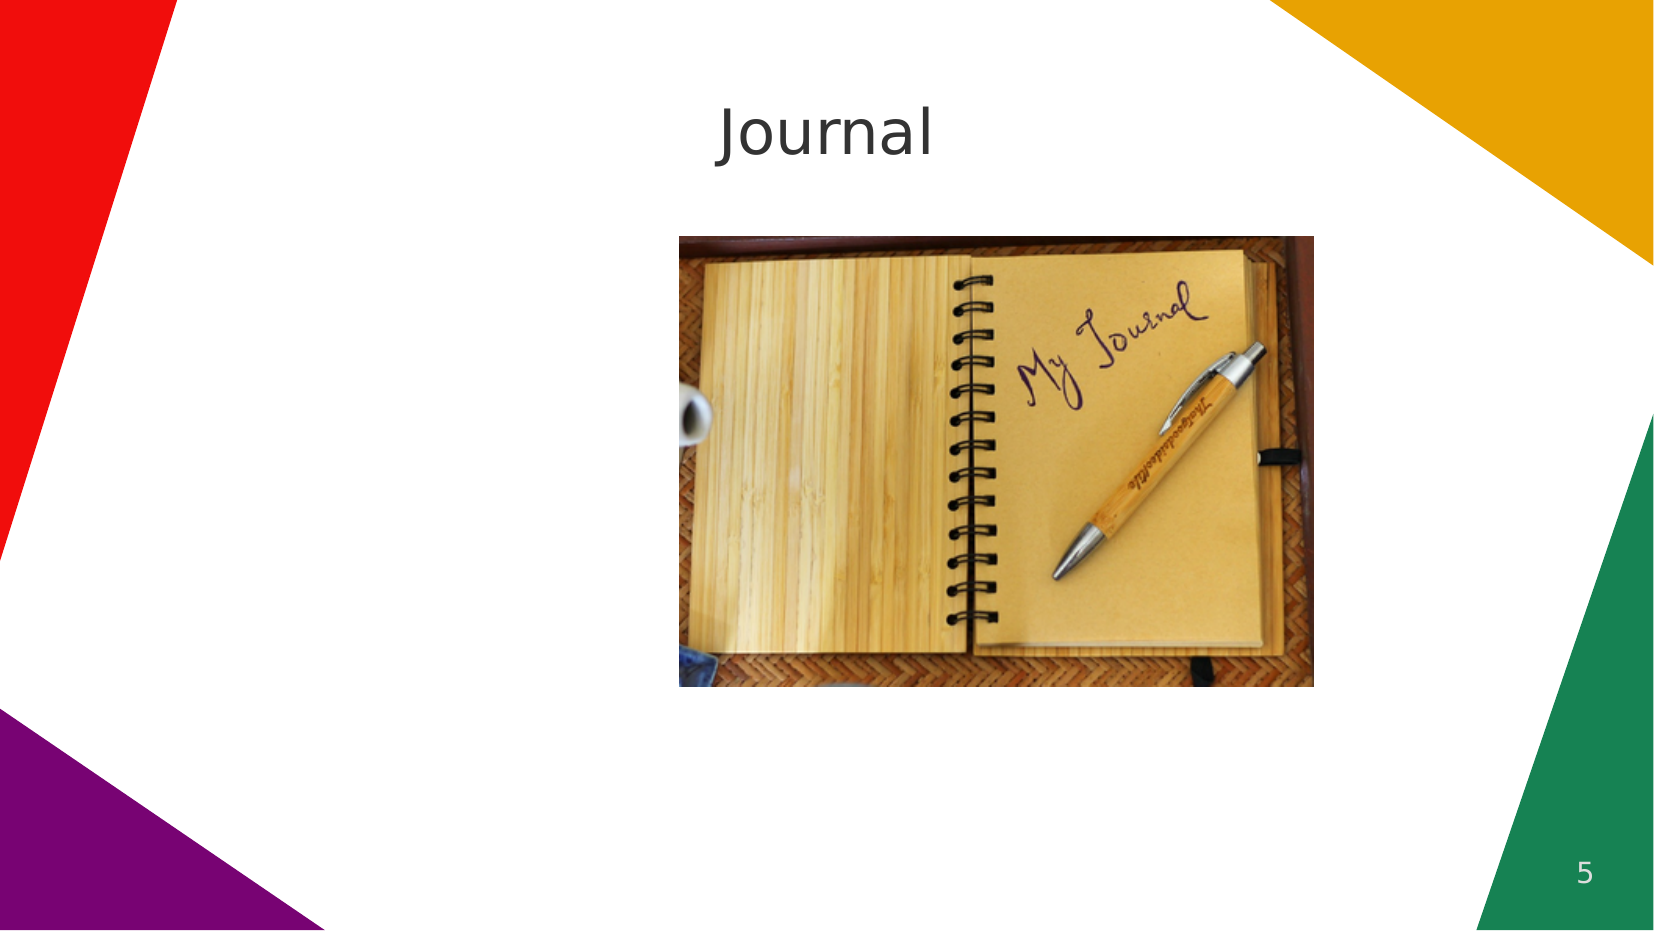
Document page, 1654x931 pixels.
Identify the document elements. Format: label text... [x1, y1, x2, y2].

picture [679, 236, 1314, 687]
title Journal [118, 59, 1536, 207]
